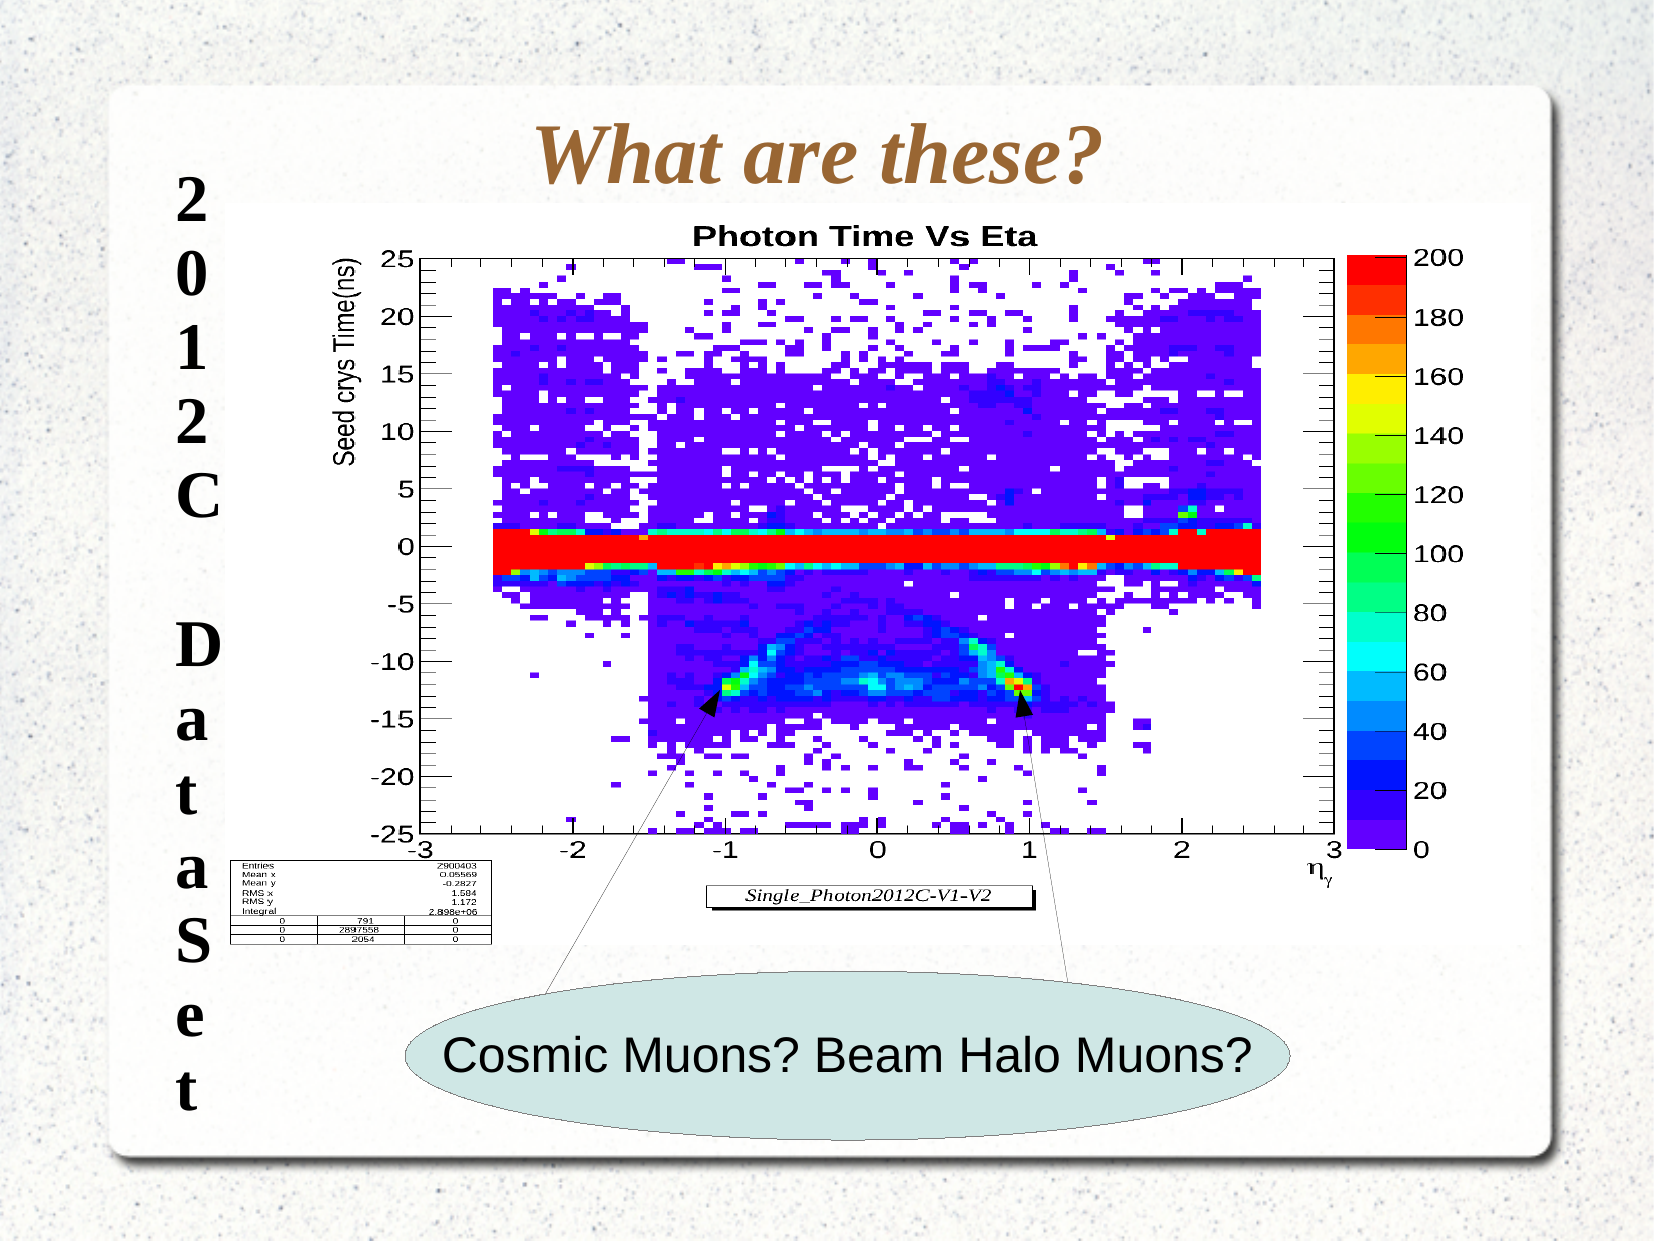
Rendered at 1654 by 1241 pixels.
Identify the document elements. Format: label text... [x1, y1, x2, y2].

text_box Cosmic Muons? Beam Halo Muons? [405, 971, 1291, 1141]
picture [0, 0, 1654, 1241]
title What are these? [360, 105, 1276, 203]
list 2012C DataSet [105, 162, 196, 1126]
